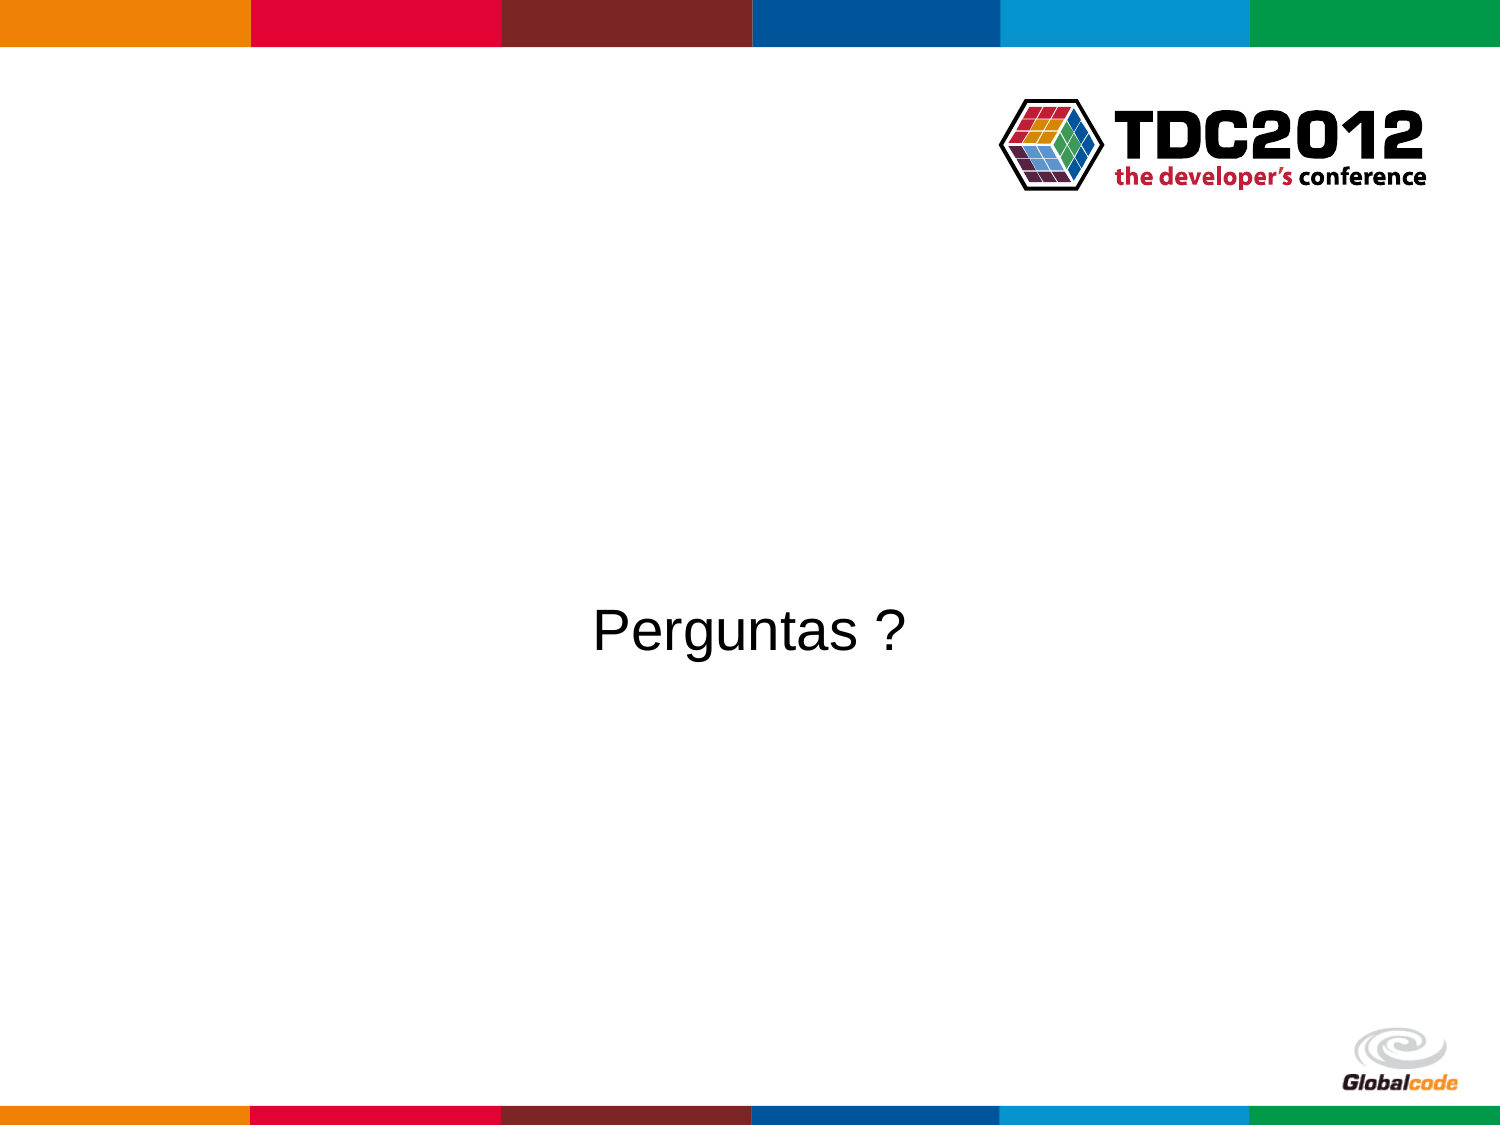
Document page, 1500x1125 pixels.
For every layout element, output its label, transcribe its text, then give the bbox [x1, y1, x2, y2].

picture [1340, 999, 1459, 1105]
subtitle Perguntas ? [41, 255, 1459, 998]
